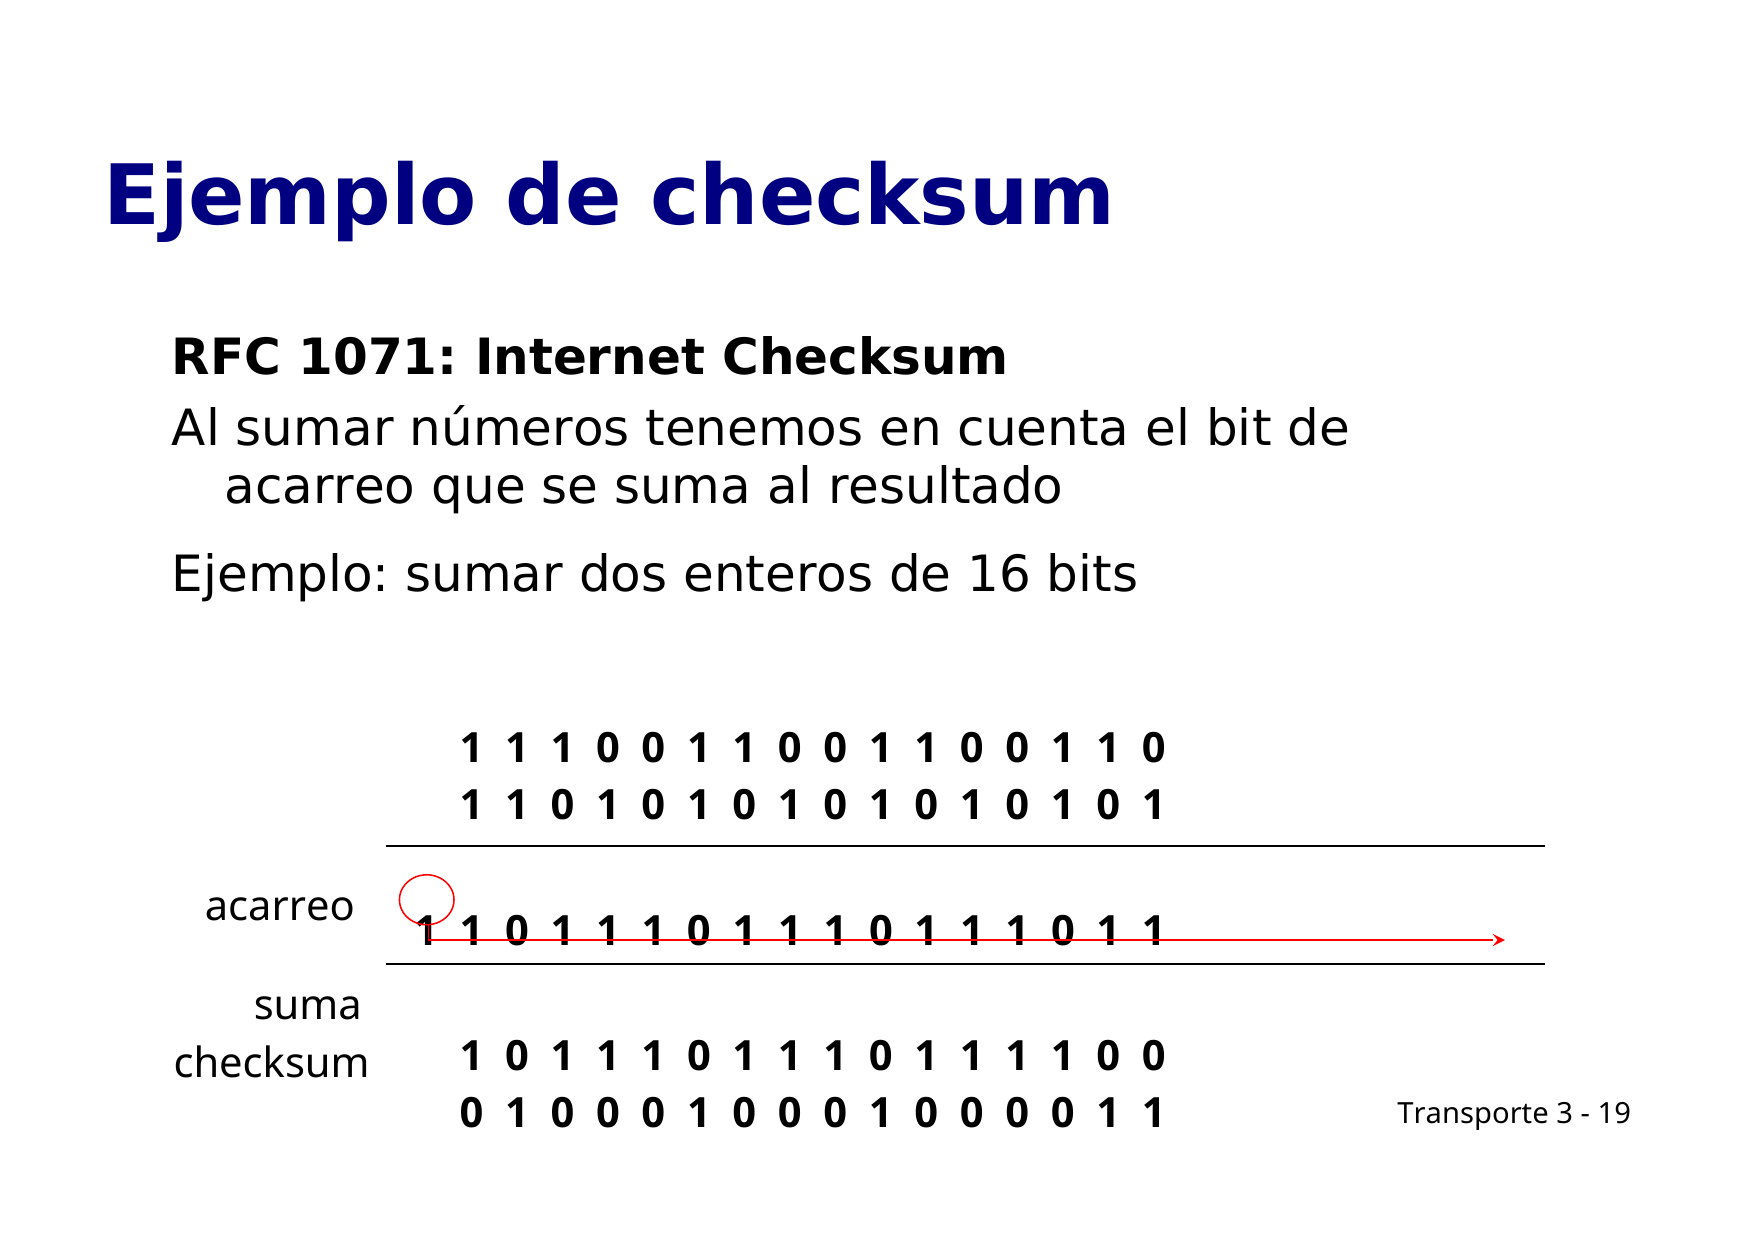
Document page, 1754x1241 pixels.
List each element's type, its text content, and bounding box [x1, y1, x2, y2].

text_box suma [238, 967, 377, 1024]
title Ejemplo de checksum [88, 95, 1654, 298]
text_box 1 1 1 1 0 0 1 1 0 0 1 1 0 0 1 1 0 1 1 1 0 1 0 1 0 1 0 1 0 1 0 1 0 1 1 1 0 1 1 1 0 1 1 1 0 1 1 1 0 1 1 1 1 0 1 1 1 0 1 1 1 0 1 1 1 1 0 0 1 0 1 0 0 0 1 0 0 0 1 0 0 0 0 1 1 [399, 965, 1546, 1148]
text_box 1 1 1 1 0 0 1 1 0 0 1 1 0 0 1 1 0 1 1 1 0 1 0 1 0 1 0 1 0 1 0 1 0 1 1 1 0 1 1 1 0 1 1 1 0 1 1 1 0 1 1 1 1 0 1 1 1 0 1 1 1 0 1 1 1 1 0 0 1 0 1 0 0 0 1 0 0 0 1 0 0 0 0 1 1 [399, 710, 1546, 846]
text_box acarreo [189, 867, 370, 940]
list RFC 1071: Internet Checksum Al sumar números tenemos en cuenta el bit de acarreo que se suma al resultado Ejemplo: sumar dos enteros de 16 bits [154, 320, 1546, 1082]
text_box checksum [158, 1024, 385, 1098]
text_box 1 1 1 1 0 0 1 1 0 0 1 1 0 0 1 1 0 1 1 1 0 1 0 1 0 1 0 1 0 1 0 1 0 1 1 1 0 1 1 1 0 1 1 1 0 1 1 1 0 1 1 1 1 0 1 1 1 0 1 1 1 0 1 1 1 1 0 0 1 0 1 0 0 0 1 0 0 0 1 0 0 0 0 1 1 [399, 847, 1546, 964]
